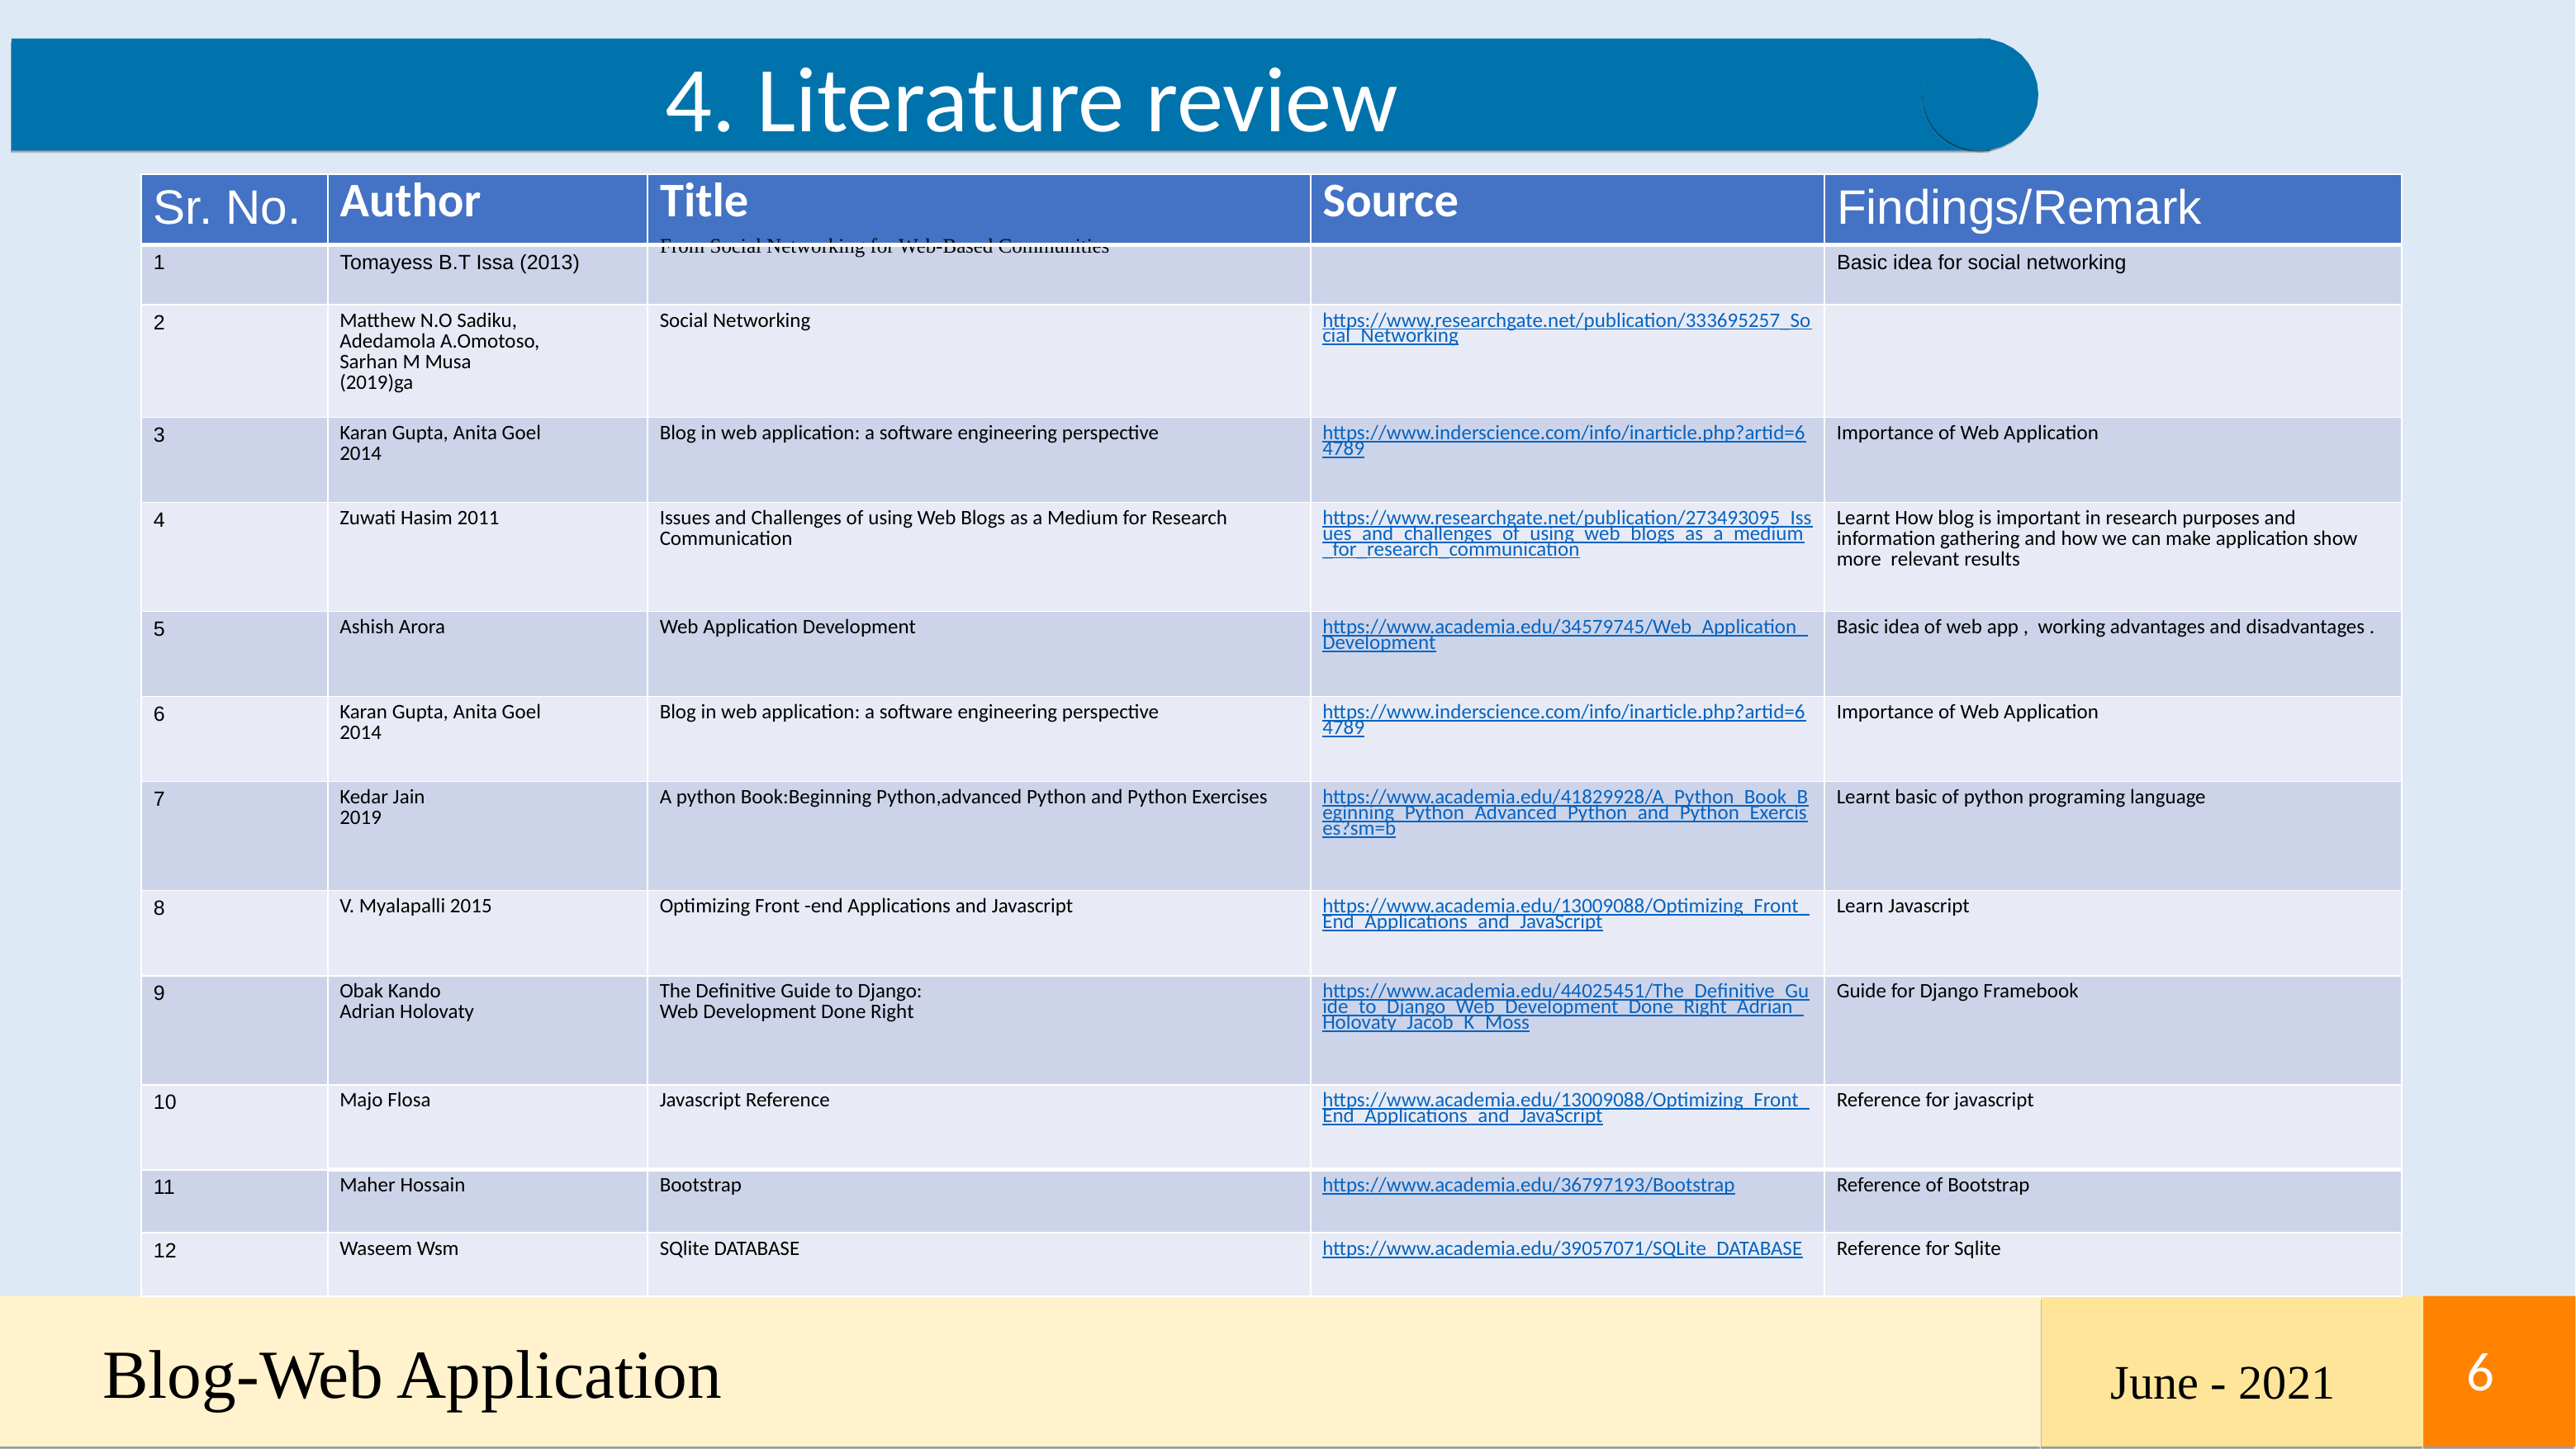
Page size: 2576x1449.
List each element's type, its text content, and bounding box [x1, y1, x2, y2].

table_header Author [329, 175, 647, 243]
table_cell Majo Flosa [329, 1086, 647, 1167]
table_cell Javascript Reference [648, 1086, 1310, 1167]
table_cell Obak Kando Adrian Holovaty [329, 977, 647, 1084]
table_cell 11 [142, 1171, 327, 1232]
table_cell Maher Hossain [329, 1172, 647, 1232]
table_cell https://www.academia.edu/39057071/SQLite_DATABASE [1312, 1234, 1824, 1295]
table_cell Ashish Arora [329, 612, 647, 696]
table_cell Learn Javascript [1825, 891, 2401, 975]
table_cell Karan Gupta, Anita Goel 2014 [329, 697, 647, 781]
table_cell https://www.academia.edu/34579745/Web_Application_Development [1312, 612, 1824, 696]
table_cell 2 [142, 305, 327, 417]
table_cell Bootstrap [648, 1172, 1310, 1232]
table_cell 1 [142, 247, 327, 304]
text_box <number> [2454, 1342, 2533, 1395]
text_box [1922, 38, 2039, 151]
table_cell SQlite DATABASE [648, 1234, 1310, 1295]
table_cell 6 [142, 697, 327, 781]
table_header Sr. No. [142, 175, 327, 243]
table_cell 12 [142, 1234, 327, 1295]
table_cell https://www.academia.edu/41829928/A_Python_Book_Beginning_Python_Advanced_Python_and_Python_Exercises?sm=b [1312, 782, 1824, 890]
table_header Title [648, 175, 1310, 243]
table_cell Waseem Wsm [329, 1234, 647, 1295]
table_cell 9 [142, 977, 327, 1084]
table_cell Importance of Web Application [1825, 697, 2401, 781]
table_cell Reference for javascript [1825, 1086, 2401, 1167]
table_cell 7 [142, 782, 327, 890]
table_cell [1312, 247, 1824, 304]
table_cell 3 [142, 418, 327, 502]
table_cell The Definitive Guide to Django: Web Development Done Right [648, 977, 1310, 1084]
table_cell From Social Networking for Web-Based Communities [648, 247, 1310, 304]
table_cell Importance of Web Application [1825, 418, 2401, 502]
table_cell Optimizing Front -end Applications and Javascript [648, 891, 1310, 975]
table_cell Social Networking [648, 305, 1310, 417]
text_box June - 2021 [2098, 1344, 2403, 1415]
table_cell 10 [142, 1086, 327, 1169]
text_box [0, 1295, 2576, 1447]
table_cell V. Myalapalli 2015 [329, 891, 647, 975]
table_cell https://www.academia.edu/44025451/The_Definitive_Guide_to_Django_Web_Development_Done_Right_Adrian_Holovaty_Jacob_K_Moss [1312, 977, 1824, 1084]
table_cell A python Book:Beginning Python,advanced Python and Python Exercises [648, 782, 1310, 890]
table_cell Basic idea for social networking [1825, 247, 2401, 304]
table_cell https://www.inderscience.com/info/inarticle.php?artid=64789 [1312, 697, 1824, 781]
table_cell https://www.academia.edu/36797193/Bootstrap [1312, 1172, 1824, 1232]
table_header Findings/Remark [1825, 175, 2401, 243]
table_cell 4 [142, 503, 327, 611]
table_cell https://www.researchgate.net/publication/333695257_Social_Networking [1312, 305, 1824, 417]
table_cell https://www.academia.edu/13009088/Optimizing_Front_End_Applications_and_JavaScript [1312, 1086, 1824, 1167]
table_cell Blog in web application: a software engineering perspective [648, 697, 1310, 781]
table_header Source [1312, 175, 1824, 243]
table_cell Web Application Development [648, 612, 1310, 696]
table_cell https://www.academia.edu/13009088/Optimizing_Front_End_Applications_and_JavaScript [1312, 891, 1824, 975]
table_cell Issues and Challenges of using Web Blogs as a Medium for Research Communication [648, 503, 1310, 611]
table_cell https://www.researchgate.net/publication/273493095_Issues_and_challenges_of_using_web_blogs_as_a_medium_for_research_communication [1312, 503, 1824, 611]
table_cell [1825, 305, 2401, 417]
table_cell Zuwati Hasim 2011 [329, 503, 647, 611]
table_cell Kedar Jain 2019 [329, 782, 647, 890]
table_cell Reference of Bootstrap [1825, 1172, 2401, 1232]
table_cell 5 [142, 612, 327, 696]
table_cell Learnt basic of python programing language [1825, 782, 2401, 890]
table_cell Reference for Sqlite [1825, 1234, 2401, 1295]
table_cell https://www.inderscience.com/info/inarticle.php?artid=64789 [1312, 418, 1824, 502]
table_cell Guide for Django Framebook [1825, 977, 2401, 1084]
table_cell Learnt How blog is important in research purposes and information gathering and how we can make application show more relevant results [1825, 503, 2401, 611]
table_cell Basic idea of web app , working advantages and disadvantages . [1825, 612, 2401, 696]
text_box Blog-Web Application [90, 1323, 1619, 1418]
table_cell Tomayess B.T Issa (2013) [329, 247, 647, 304]
table_cell 8 [142, 891, 327, 975]
table_cell Matthew N.O Sadiku, Adedamola A.Omotoso, Sarhan M Musa (2019)ga [329, 305, 647, 417]
table_cell Blog in web application: a software engineering perspective [648, 418, 1310, 502]
text_box 4. Literature review [11, 38, 1977, 151]
table_cell Karan Gupta, Anita Goel 2014 [329, 418, 647, 502]
